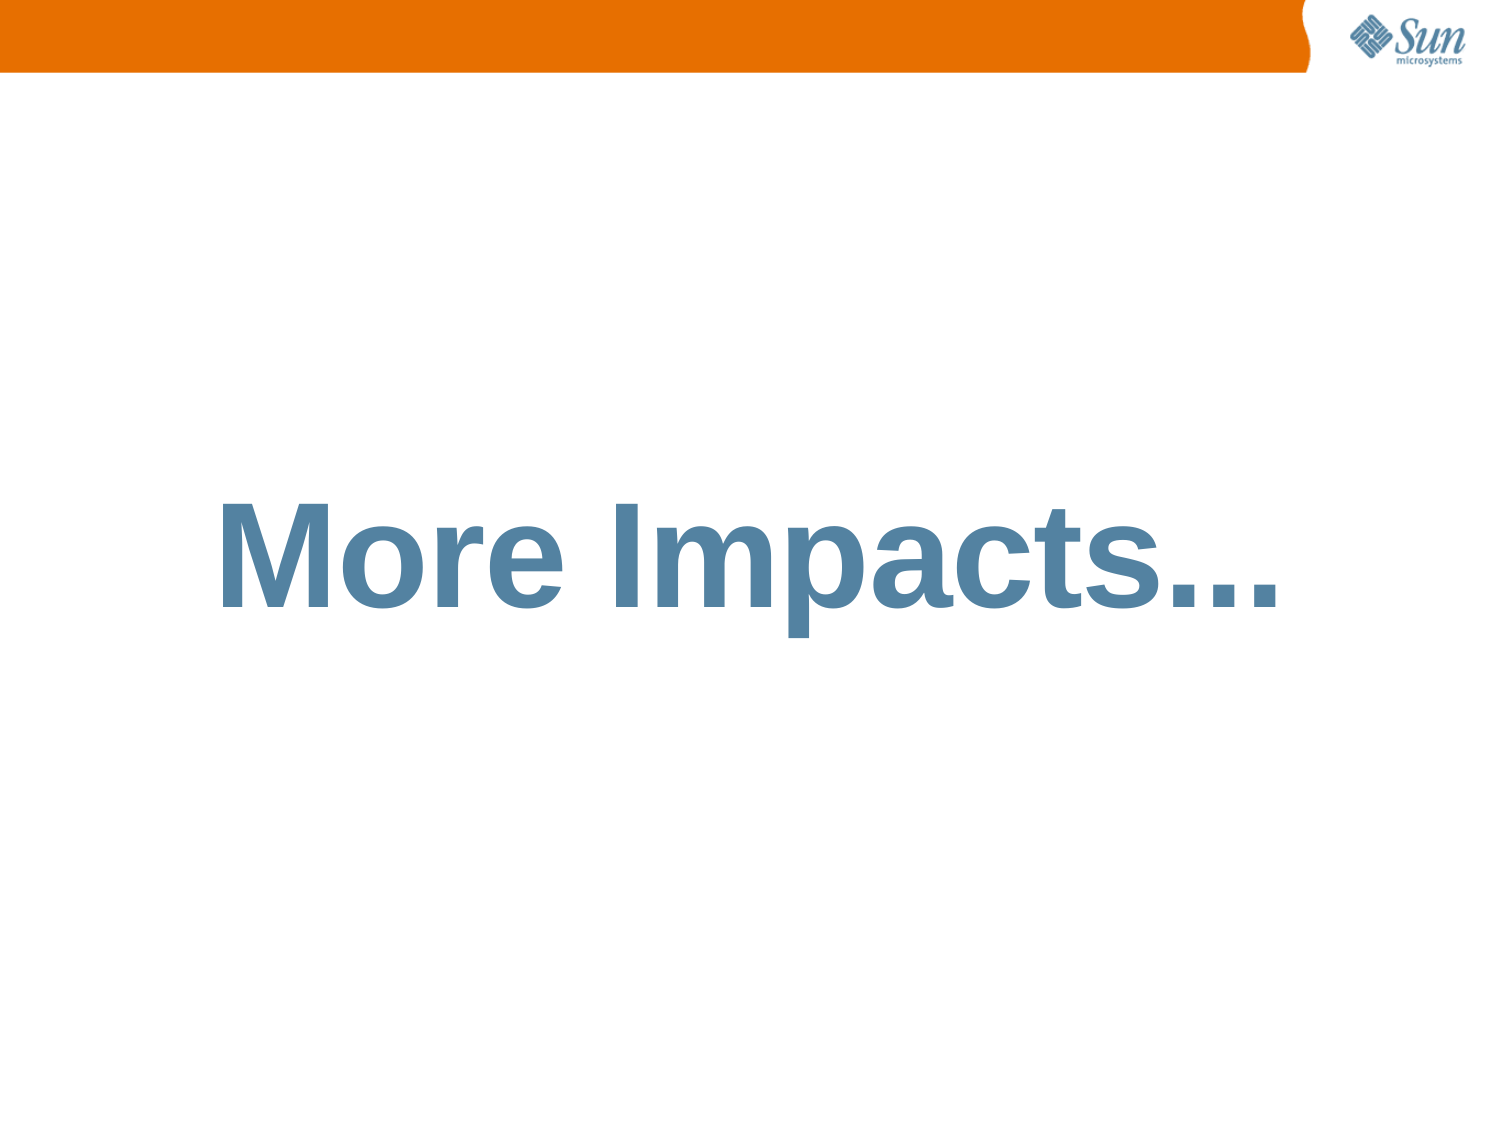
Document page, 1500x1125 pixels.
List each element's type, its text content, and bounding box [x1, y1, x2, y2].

text_box More Impacts... [0, 0, 1500, 1125]
